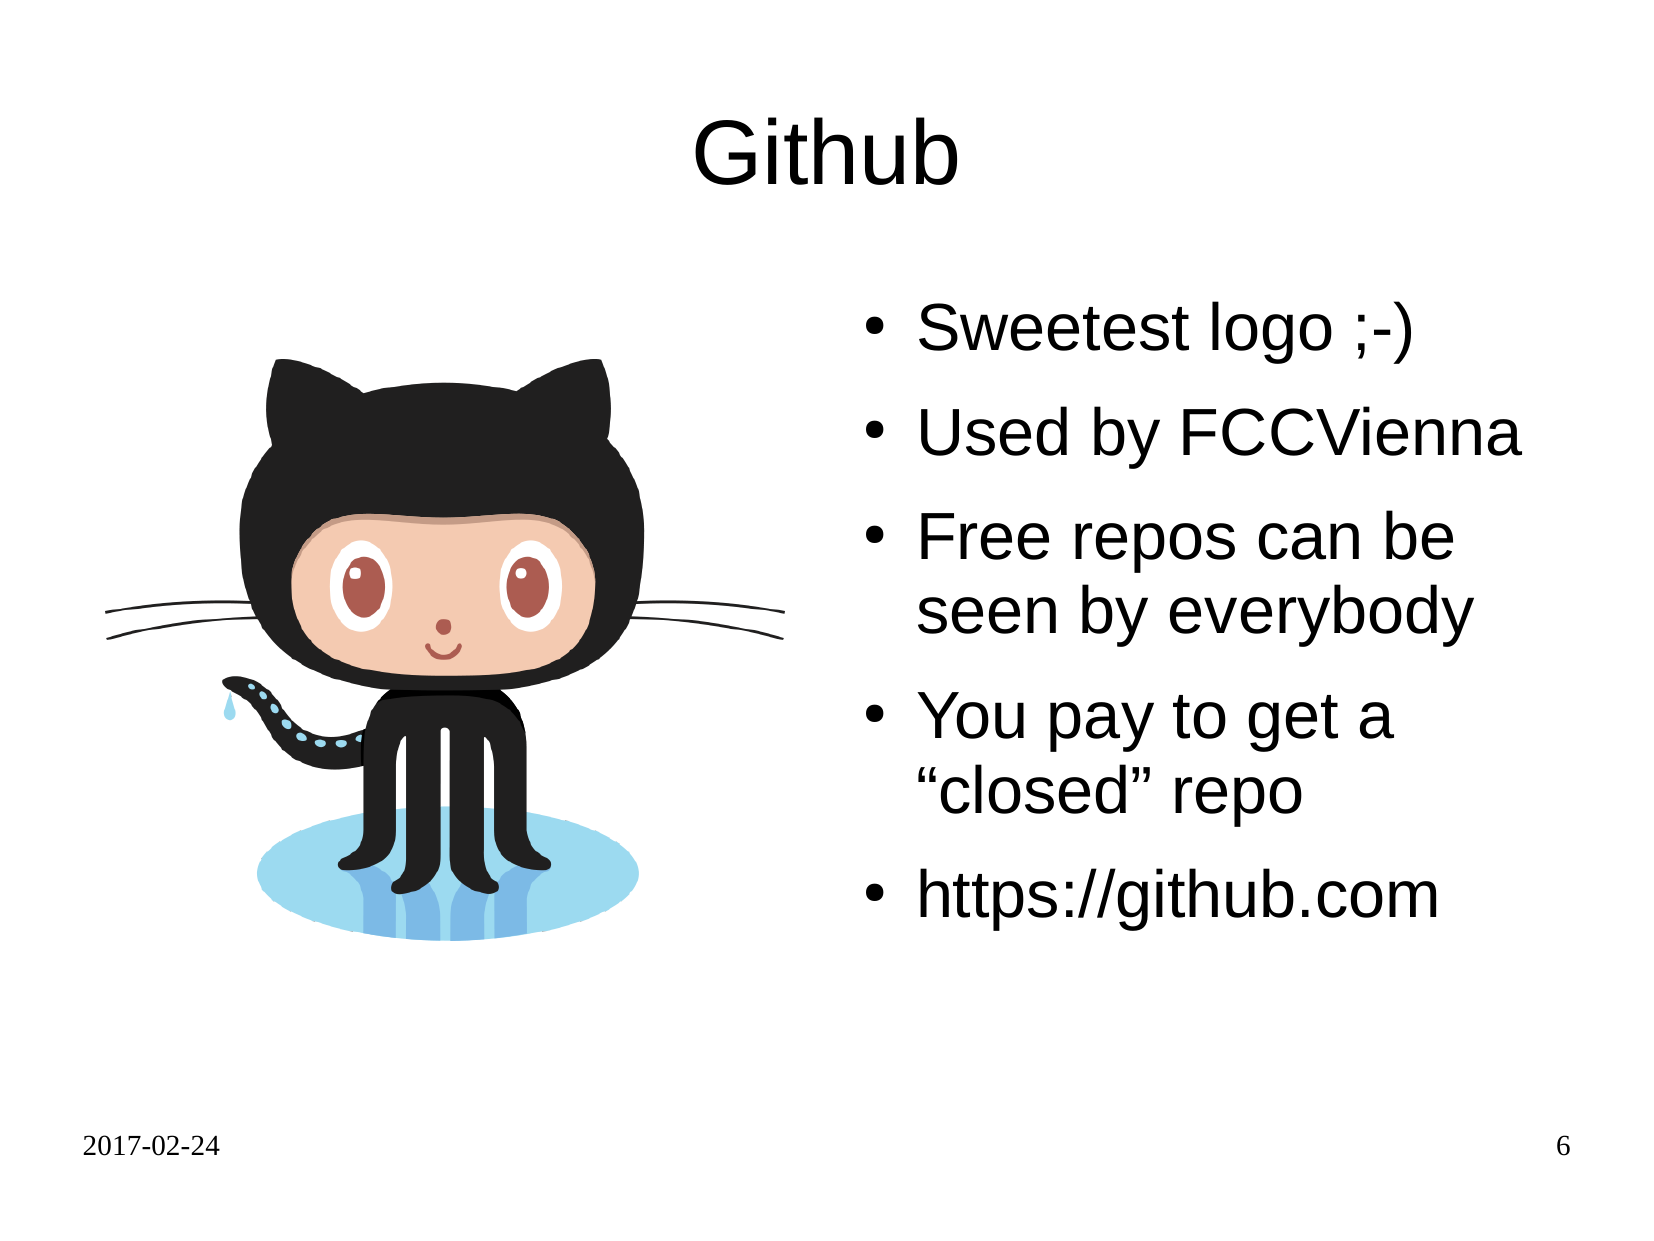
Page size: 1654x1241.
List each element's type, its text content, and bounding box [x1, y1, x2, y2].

list Sweetest logo ;-) Used by FCCVienna Free repos can be seen by everybody You pay to get a “closed” repo https://github.com [845, 290, 1572, 1010]
title Github [82, 49, 1571, 257]
picture [82, 347, 809, 952]
